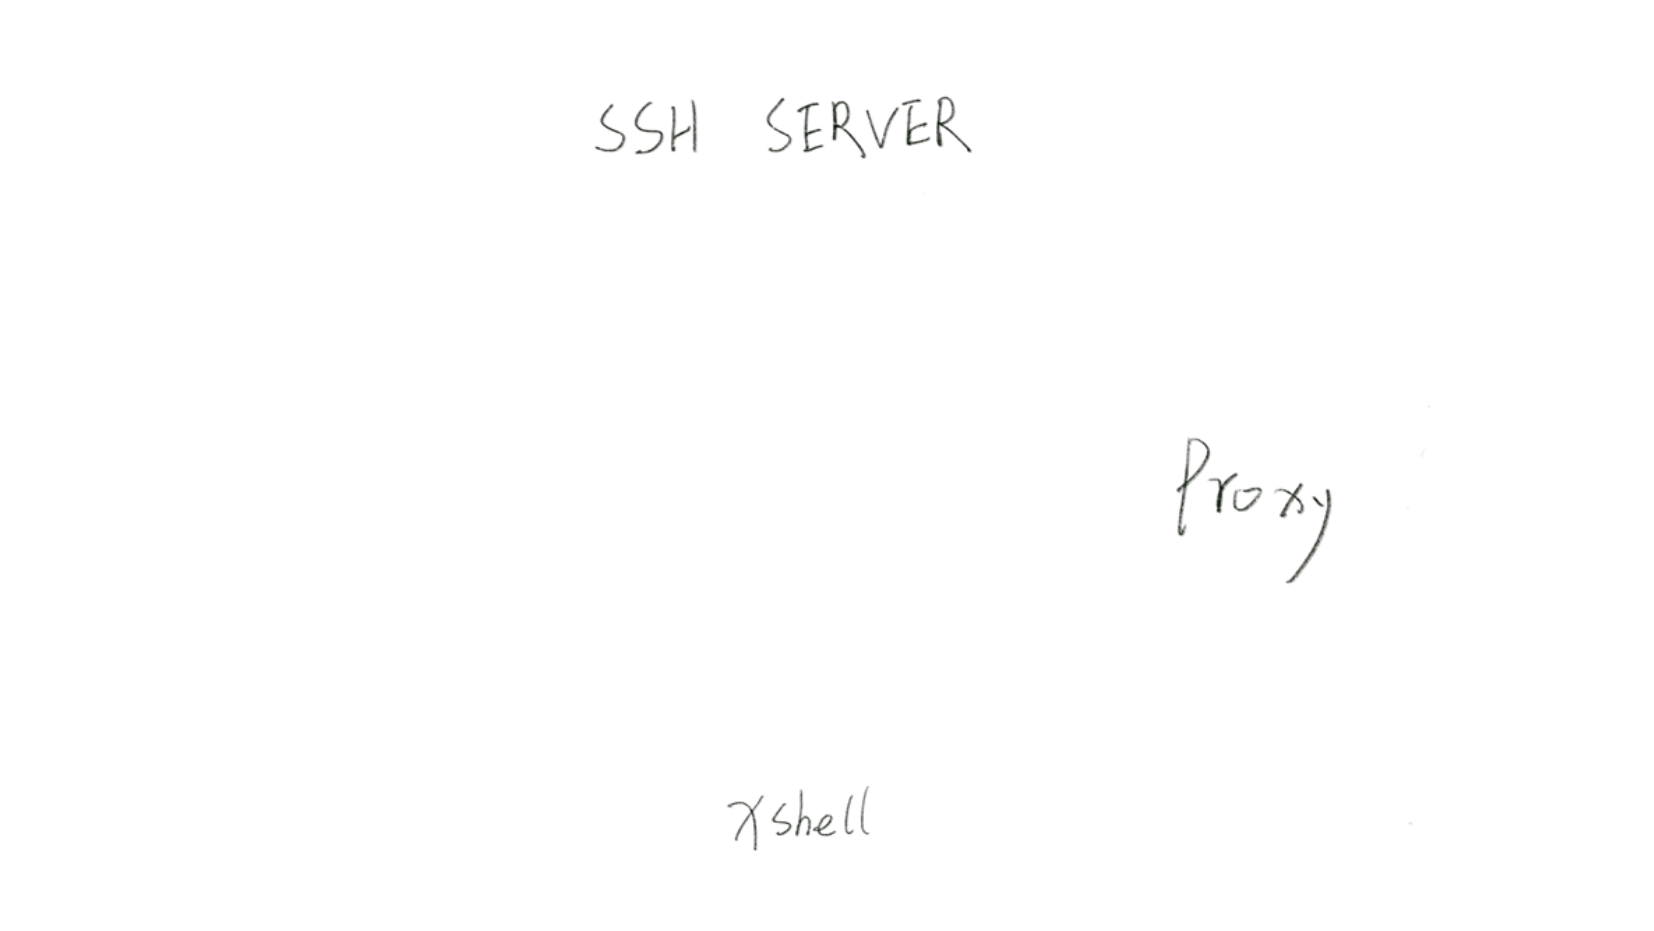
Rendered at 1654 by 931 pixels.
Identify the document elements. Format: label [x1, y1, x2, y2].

picture [208, 0, 1450, 929]
